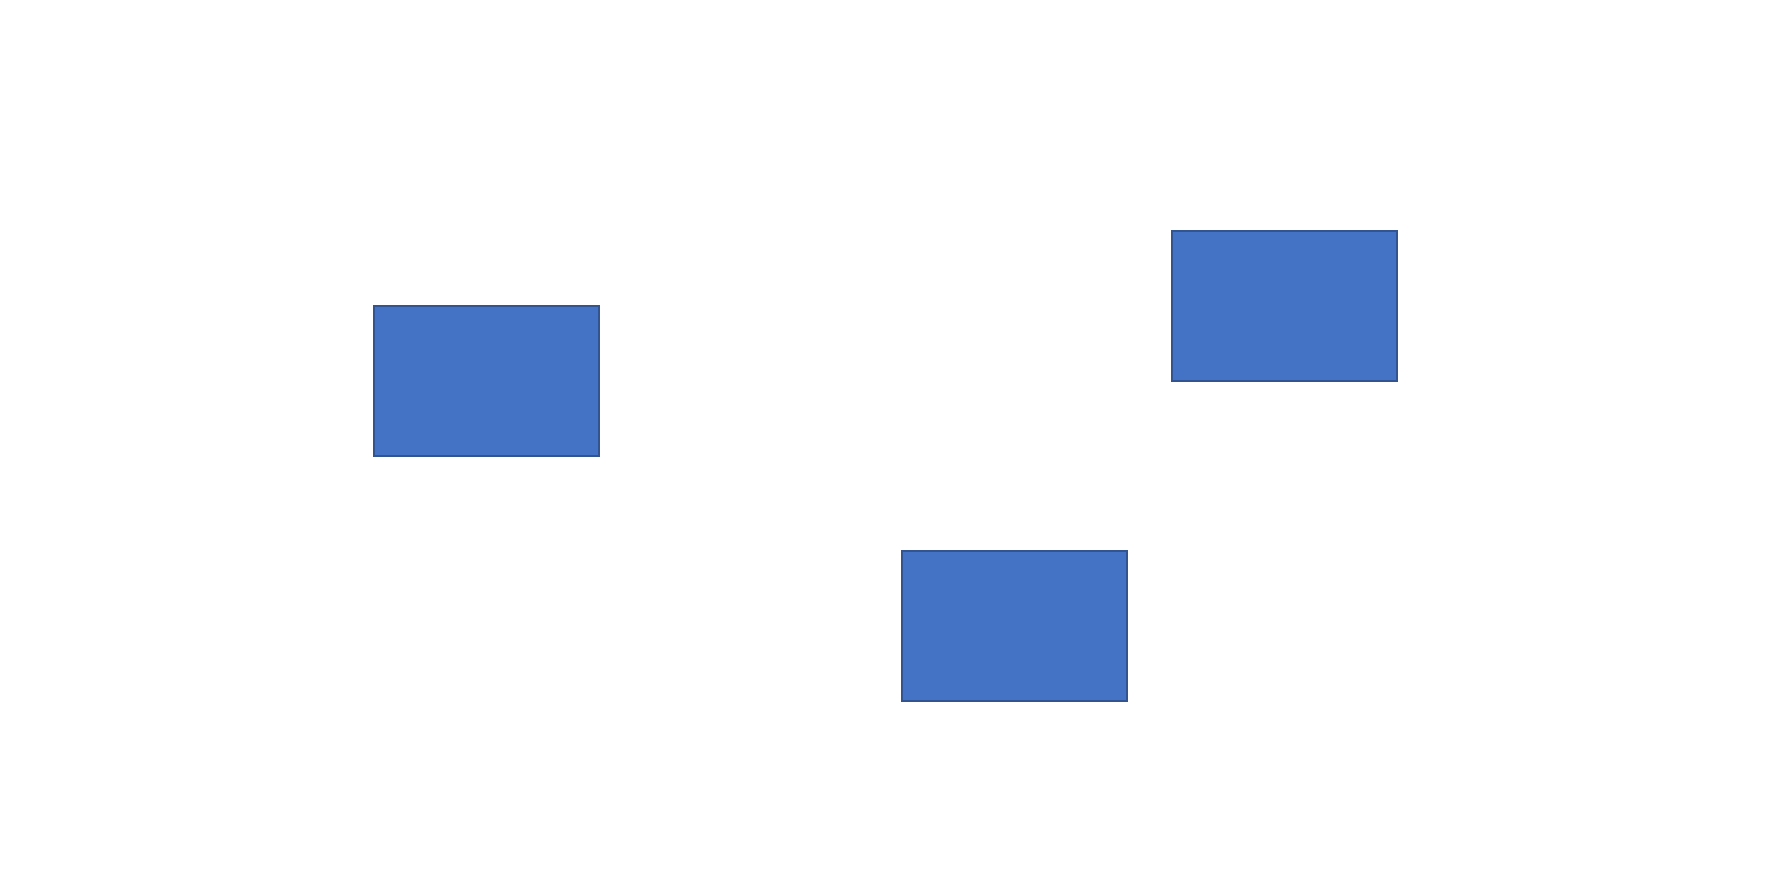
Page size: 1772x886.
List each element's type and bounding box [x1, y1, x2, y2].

text_box [901, 551, 1127, 702]
text_box [374, 306, 600, 456]
text_box [1172, 231, 1398, 381]
